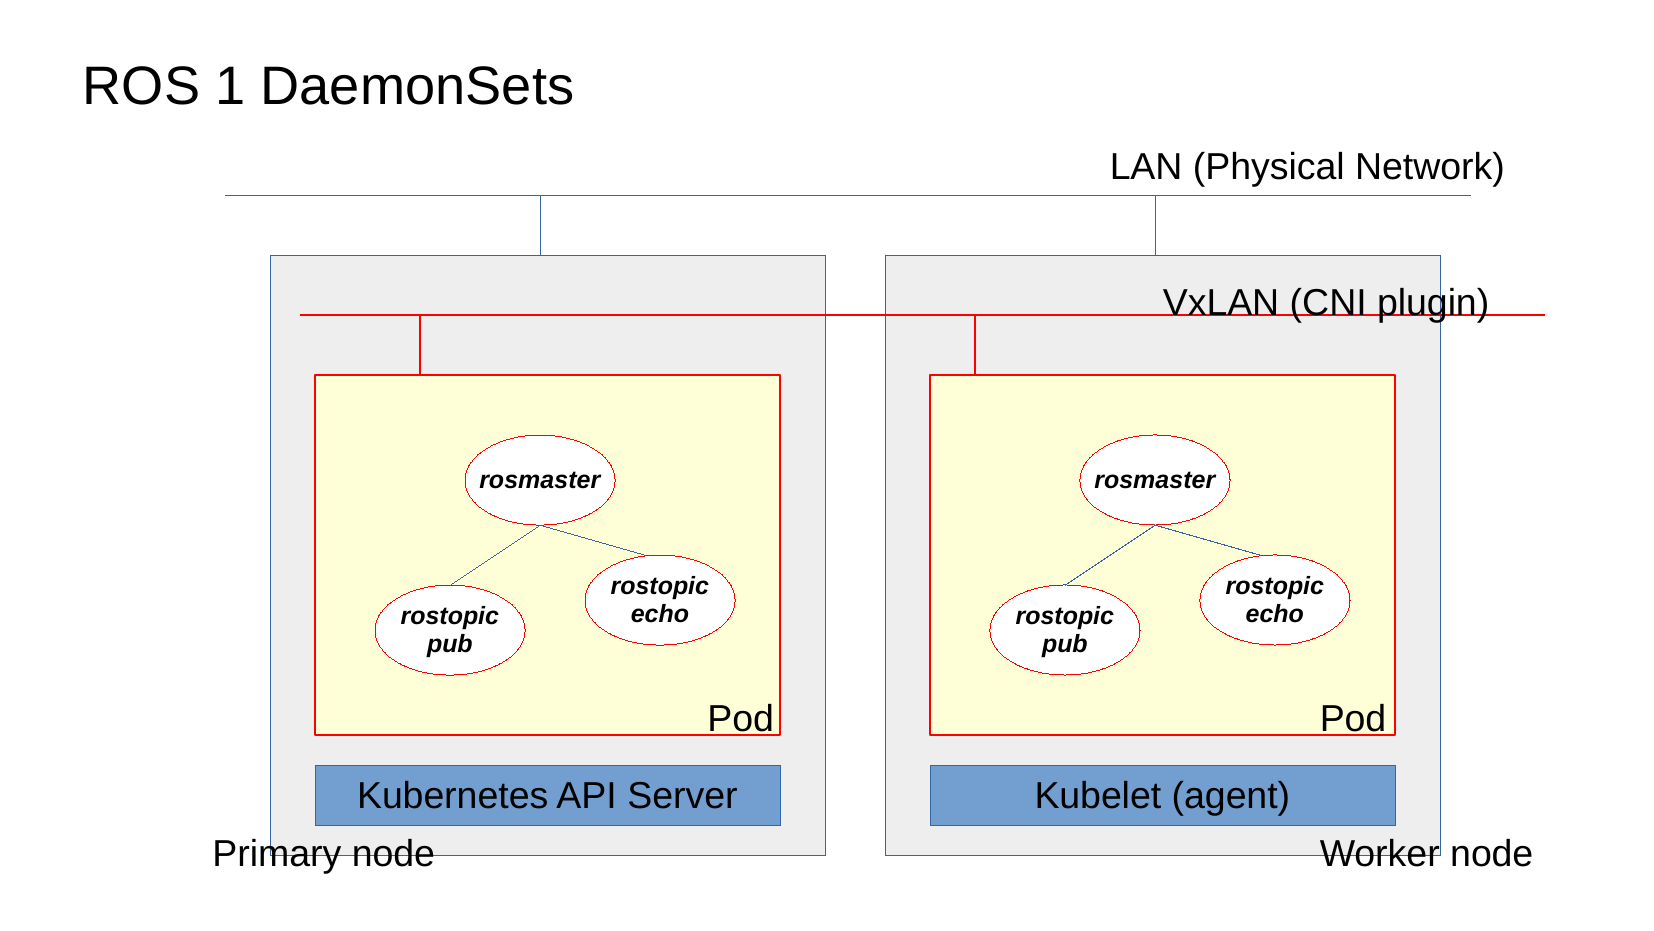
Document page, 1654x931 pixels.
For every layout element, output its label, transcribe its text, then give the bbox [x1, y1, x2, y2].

text_box [885, 255, 1441, 314]
text_box rostopic echo [1199, 554, 1351, 646]
text_box [885, 316, 1441, 856]
title ROS 1 DaemonSets [82, 52, 1571, 121]
text_box Kubernetes API Server [315, 765, 781, 826]
text_box Pod [1305, 690, 1408, 747]
text_box Primary node [197, 825, 451, 882]
text_box LAN (Physical Network) [1095, 138, 1558, 196]
text_box VxLAN (CNI plugin) [1148, 274, 1611, 331]
text_box rosmaster [1079, 434, 1231, 525]
text_box rostopic pub [375, 585, 526, 676]
text_box Pod [692, 690, 796, 747]
text_box Worker node [1305, 825, 1549, 882]
text_box [270, 255, 826, 856]
text_box rostopic echo [585, 555, 736, 646]
text_box rosmaster [465, 435, 616, 526]
text_box Kubelet (agent) [930, 765, 1396, 826]
text_box rostopic pub [989, 584, 1141, 676]
